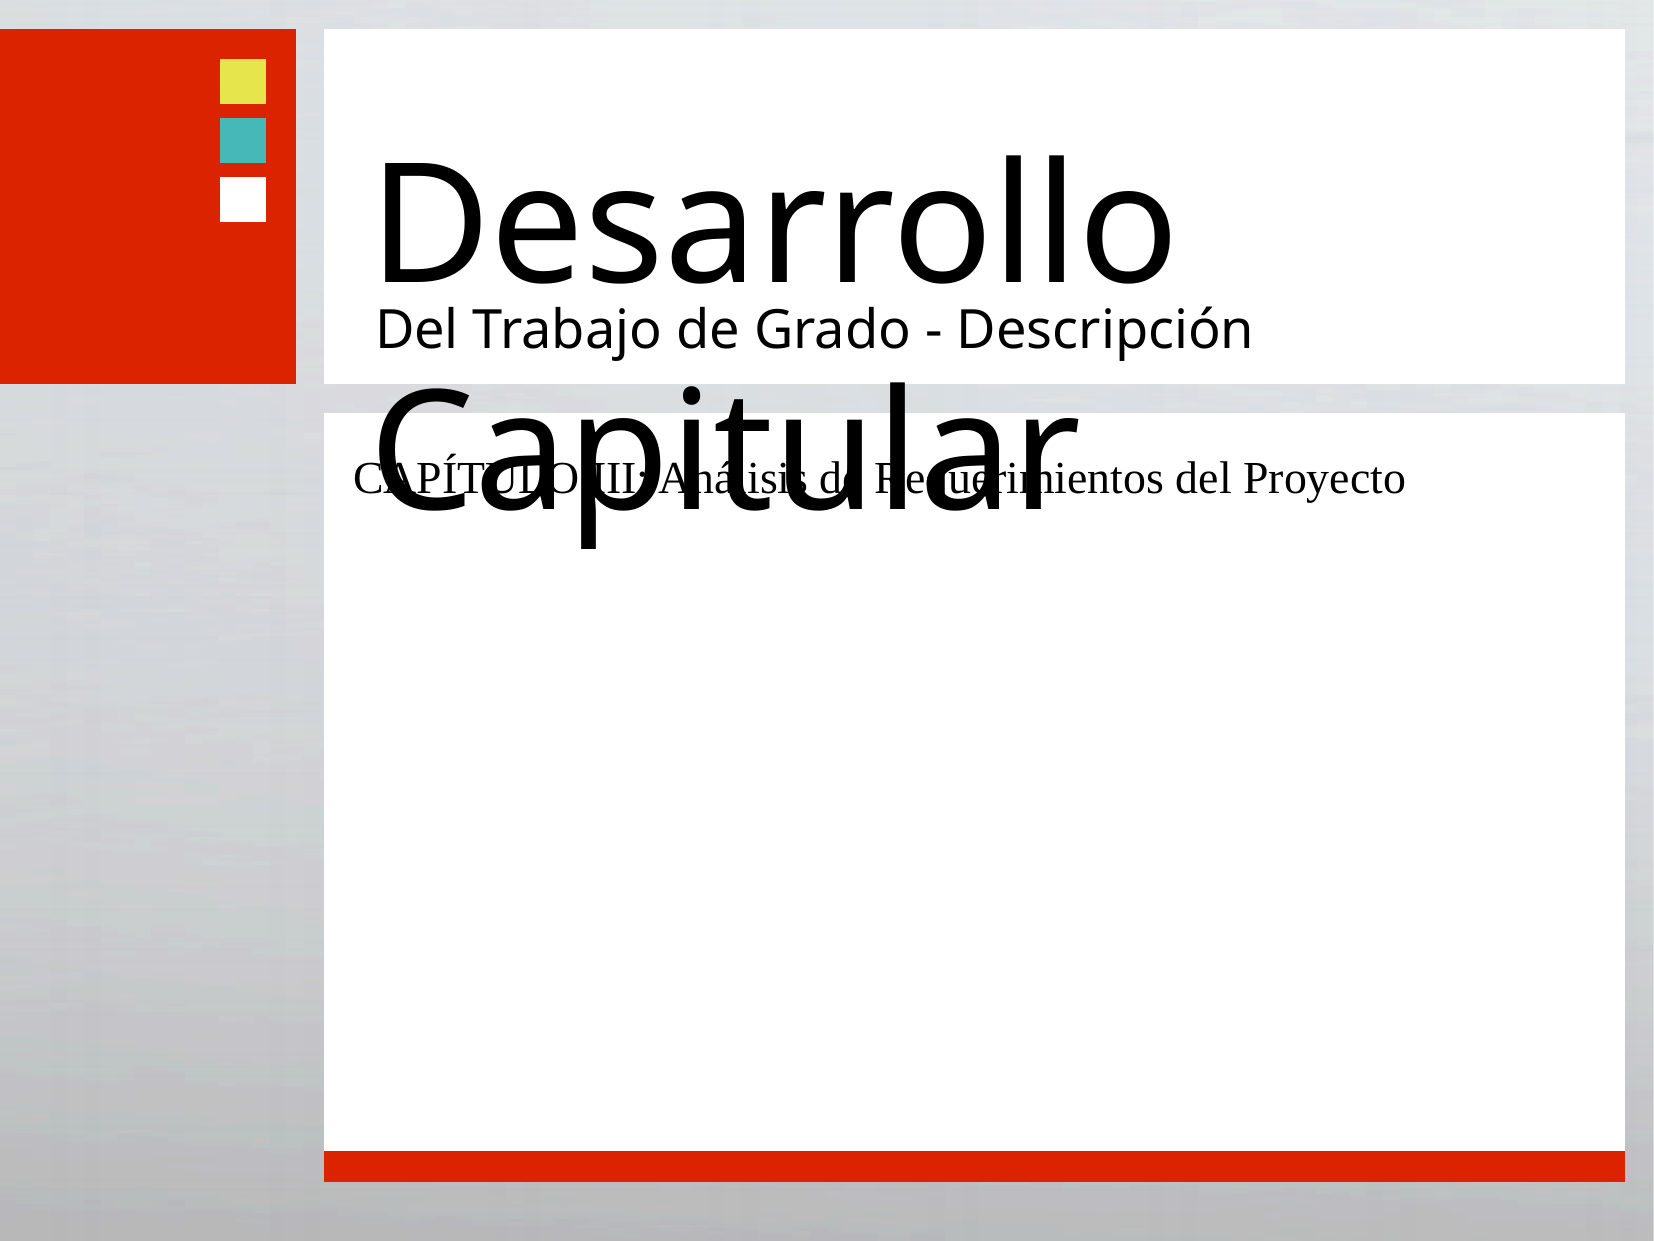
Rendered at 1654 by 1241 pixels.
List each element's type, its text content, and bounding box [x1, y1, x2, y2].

text_box CAPÍTULO III: Análisis de Requerimientos del Proyecto [338, 420, 1595, 1119]
text_box Desarrollo Capitular [354, 96, 1595, 301]
text_box Del Trabajo de Grado - Descripción [360, 283, 1242, 359]
picture [0, 0, 1654, 1241]
